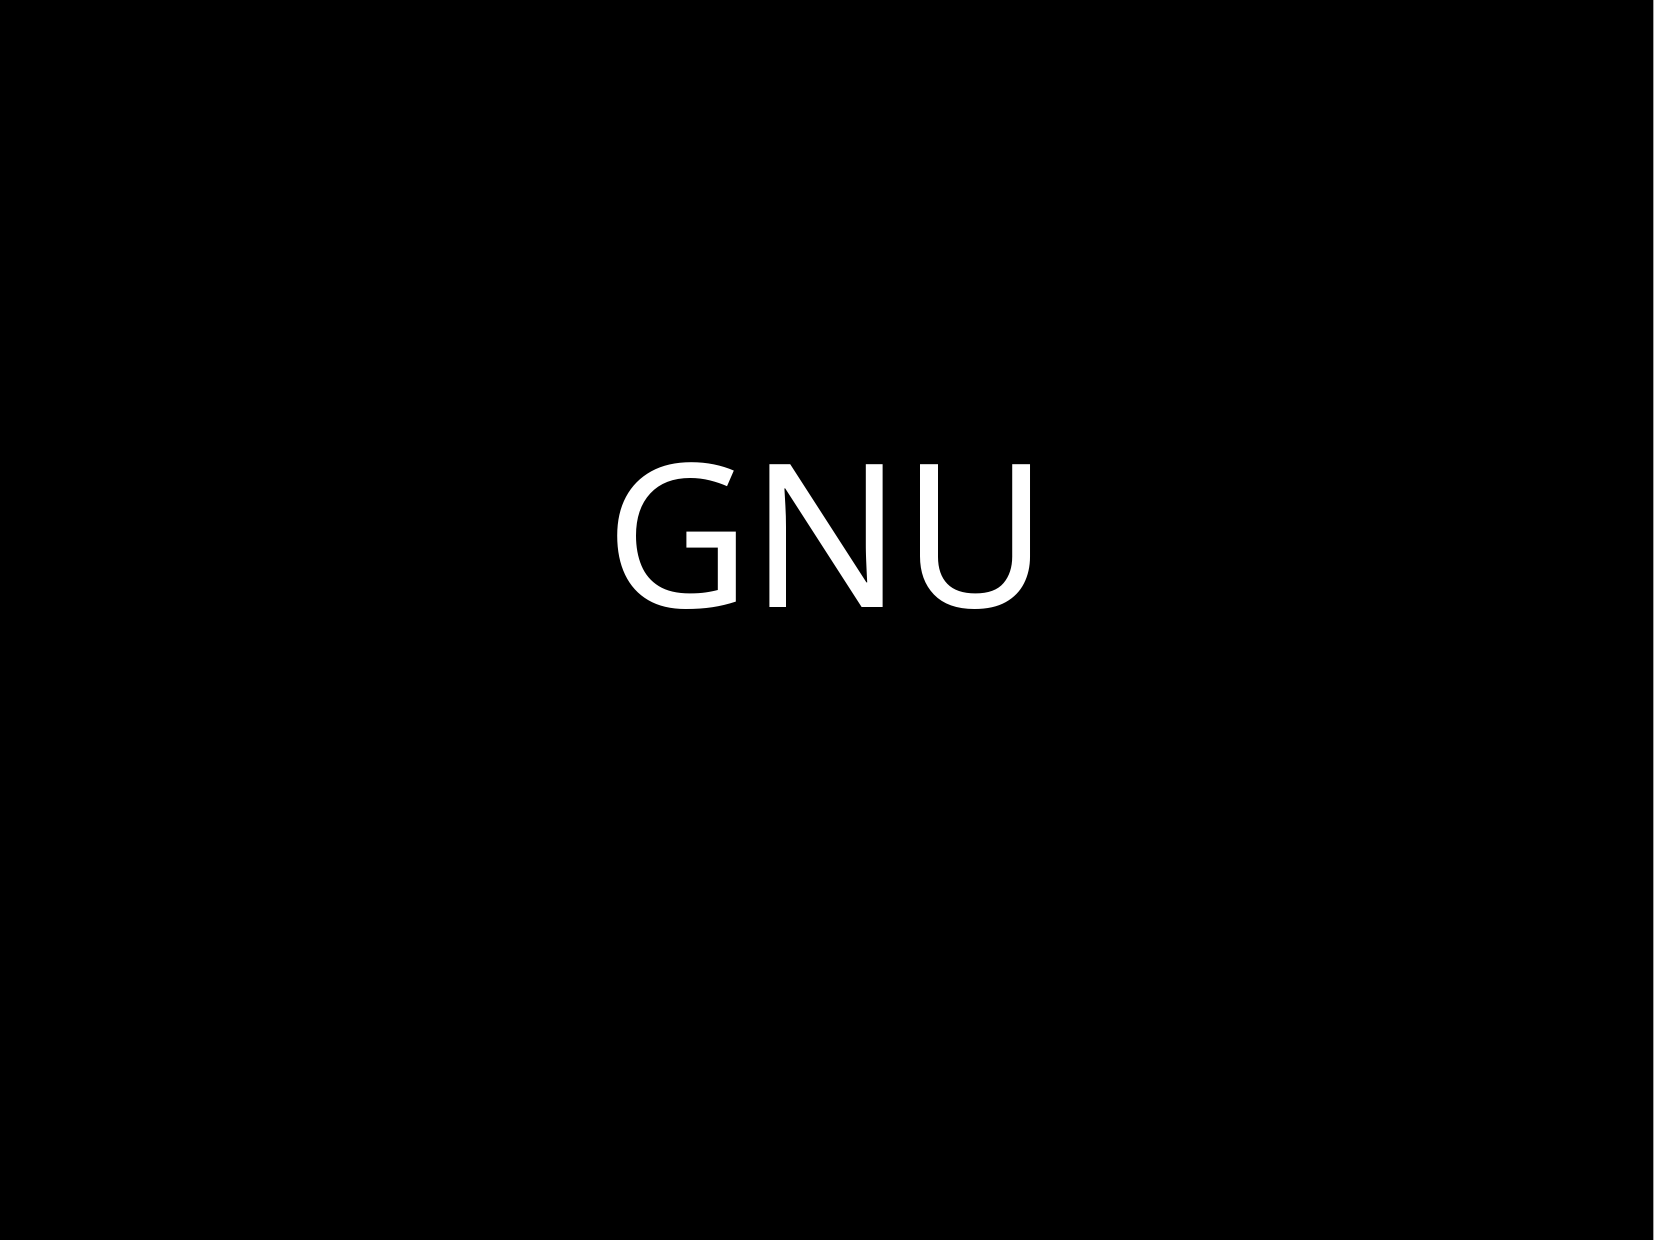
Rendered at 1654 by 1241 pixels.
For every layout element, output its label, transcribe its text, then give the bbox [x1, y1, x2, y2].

subtitle GNU [82, 49, 1571, 1010]
